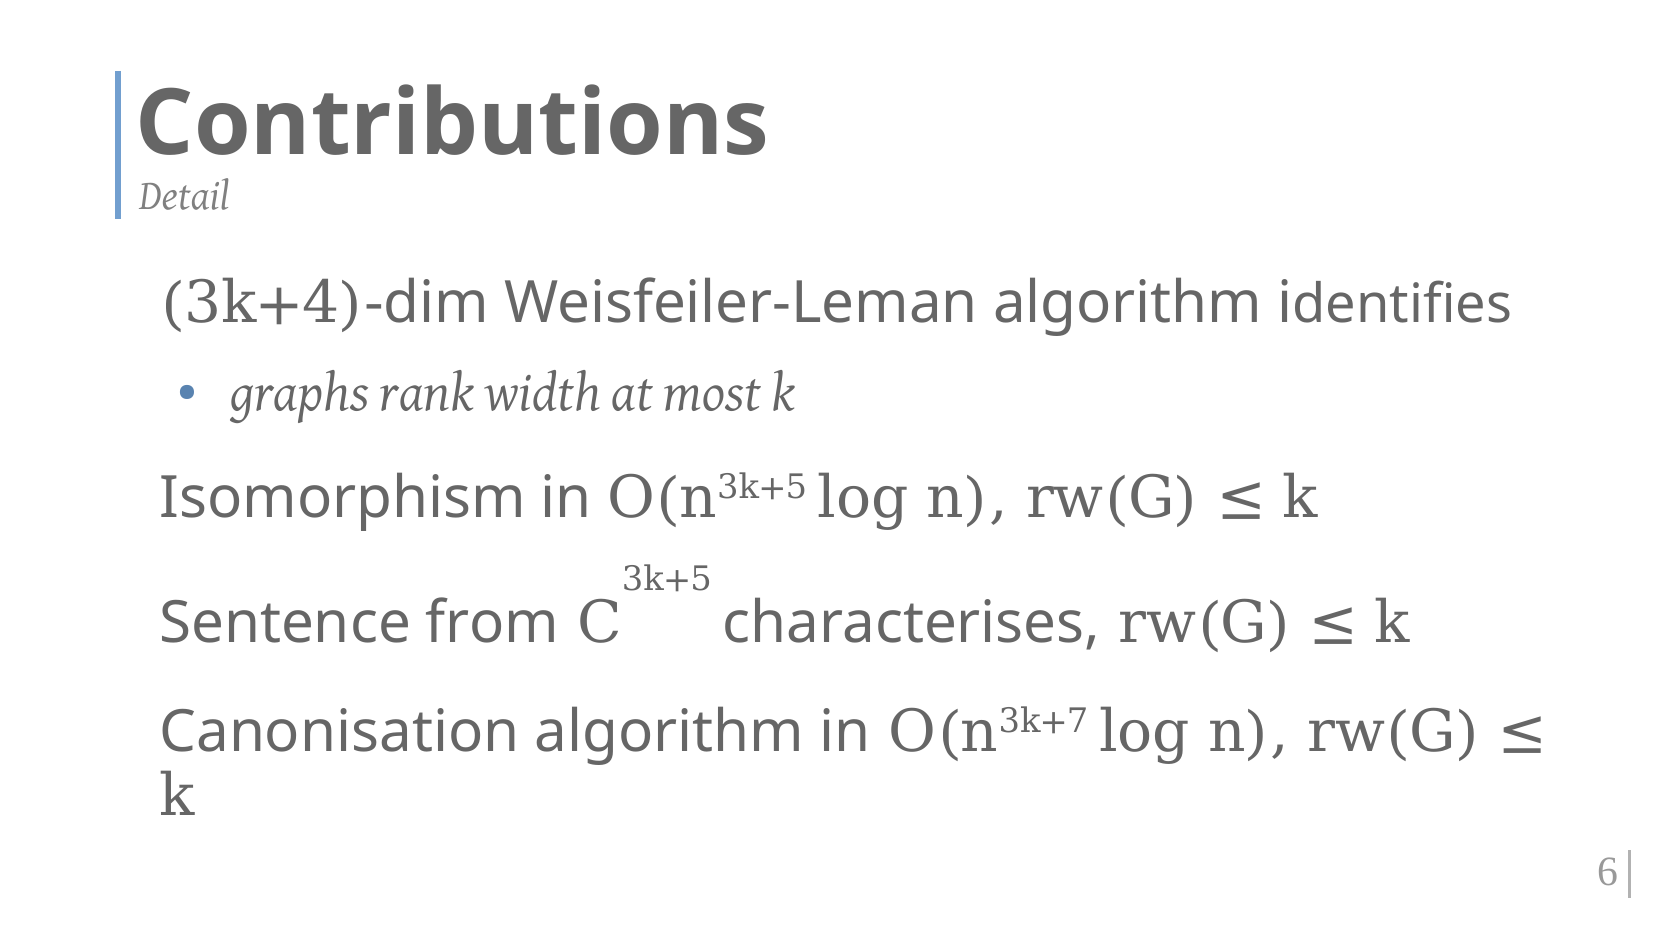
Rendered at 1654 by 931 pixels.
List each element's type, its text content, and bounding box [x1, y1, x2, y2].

text_box Detail [124, 165, 721, 229]
title Contributions [135, 60, 1601, 178]
list (3k+4)-dim Weisfeiler-Leman algorithm identifies graphs rank width at most k Isomorphism in O(n3k+5 log n), rw(G) ≤ k Sentence from C3k+5 characterises, rw(G) ≤ k Canonisation algorithm in O(n3k+7 log n), rw(G) ≤ k [88, 259, 1560, 865]
